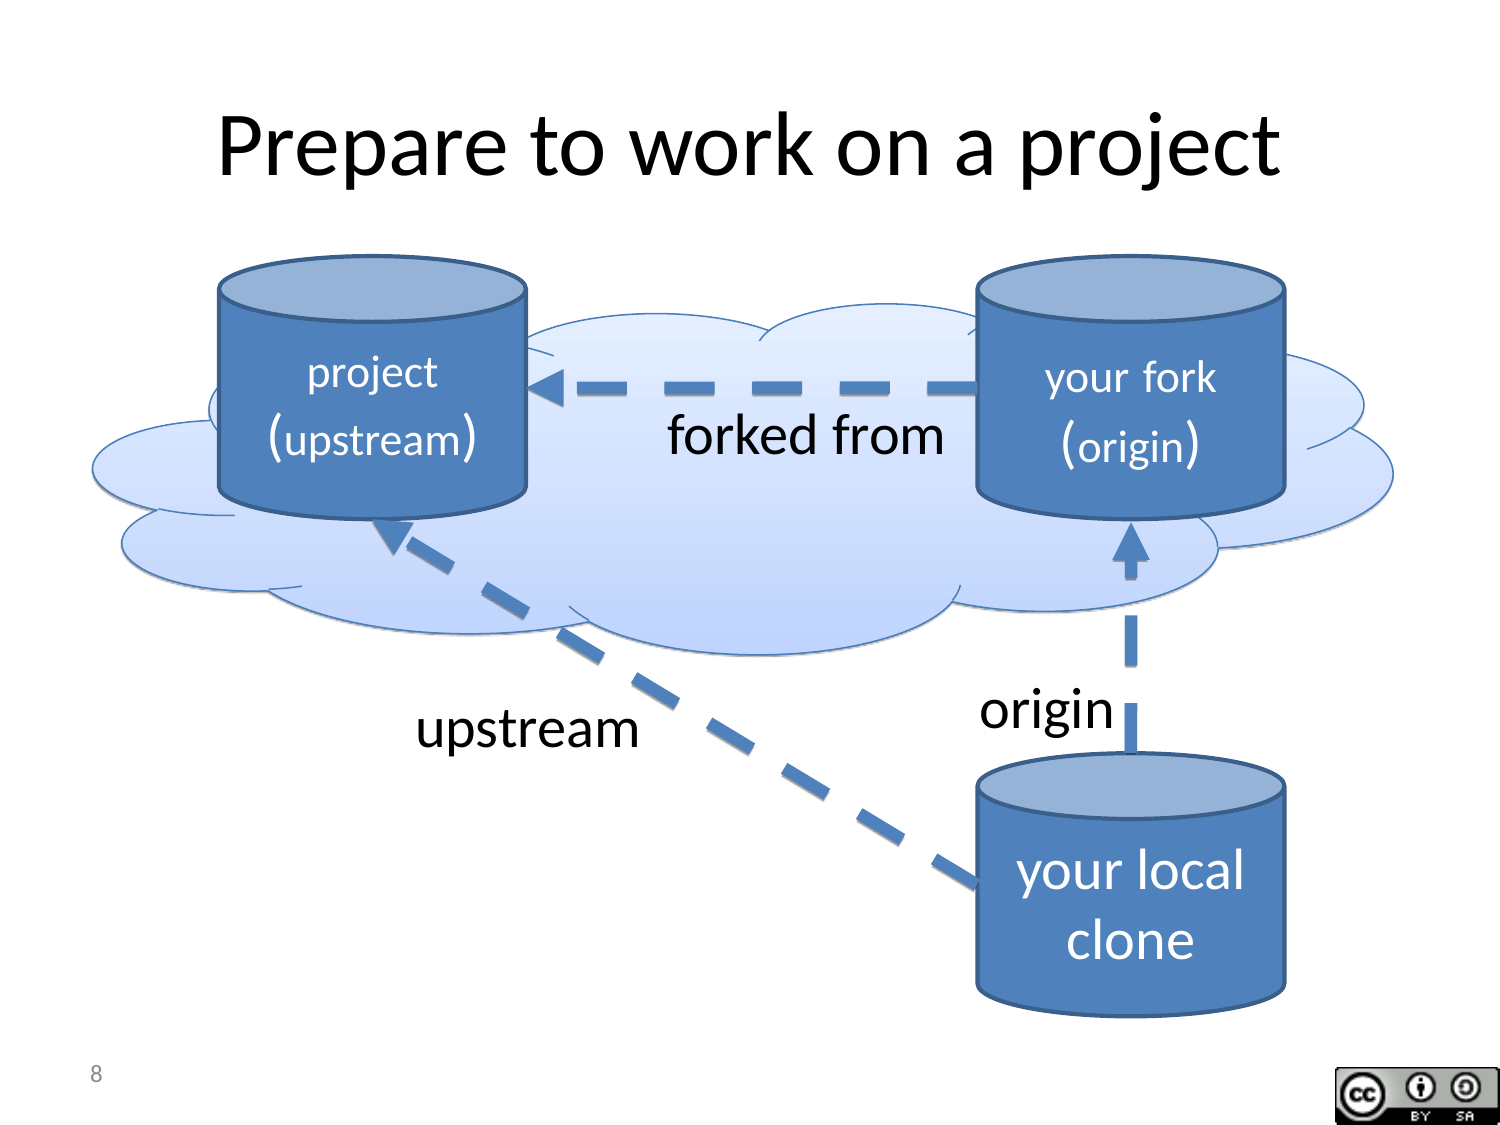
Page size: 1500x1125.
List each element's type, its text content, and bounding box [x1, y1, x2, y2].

text_box origin [890, 663, 1204, 749]
text_box your fork (origin) [977, 291, 1285, 520]
slide_number <number> [75, 1042, 425, 1103]
text_box [92, 303, 1394, 655]
title Prepare to work on a project [75, 45, 1425, 233]
picture [1335, 1067, 1500, 1125]
text_box project (upstream) [218, 290, 526, 520]
text_box upstream [371, 681, 685, 767]
text_box your local clone [977, 788, 1285, 1017]
text_box forked from [604, 388, 1010, 474]
